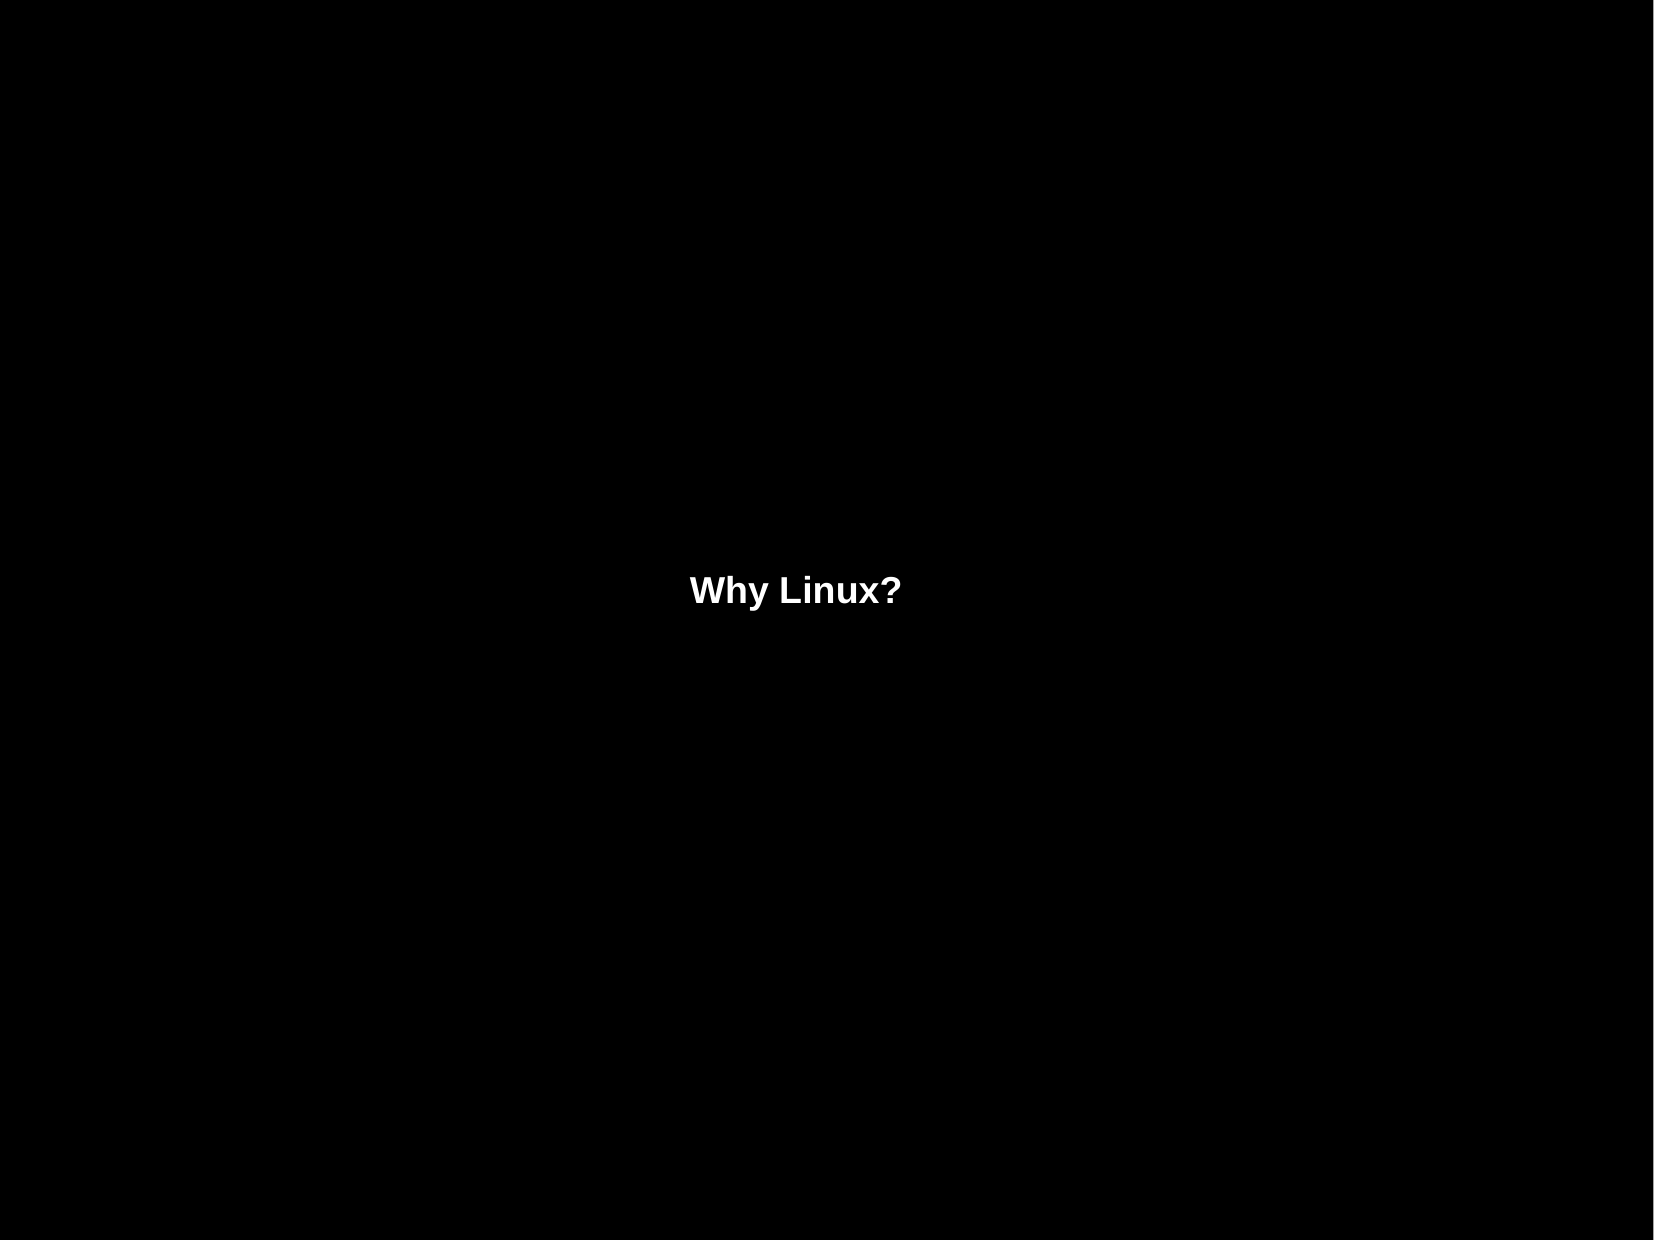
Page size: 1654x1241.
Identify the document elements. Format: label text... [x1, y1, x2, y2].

text_box Why Linux? [675, 562, 1201, 620]
